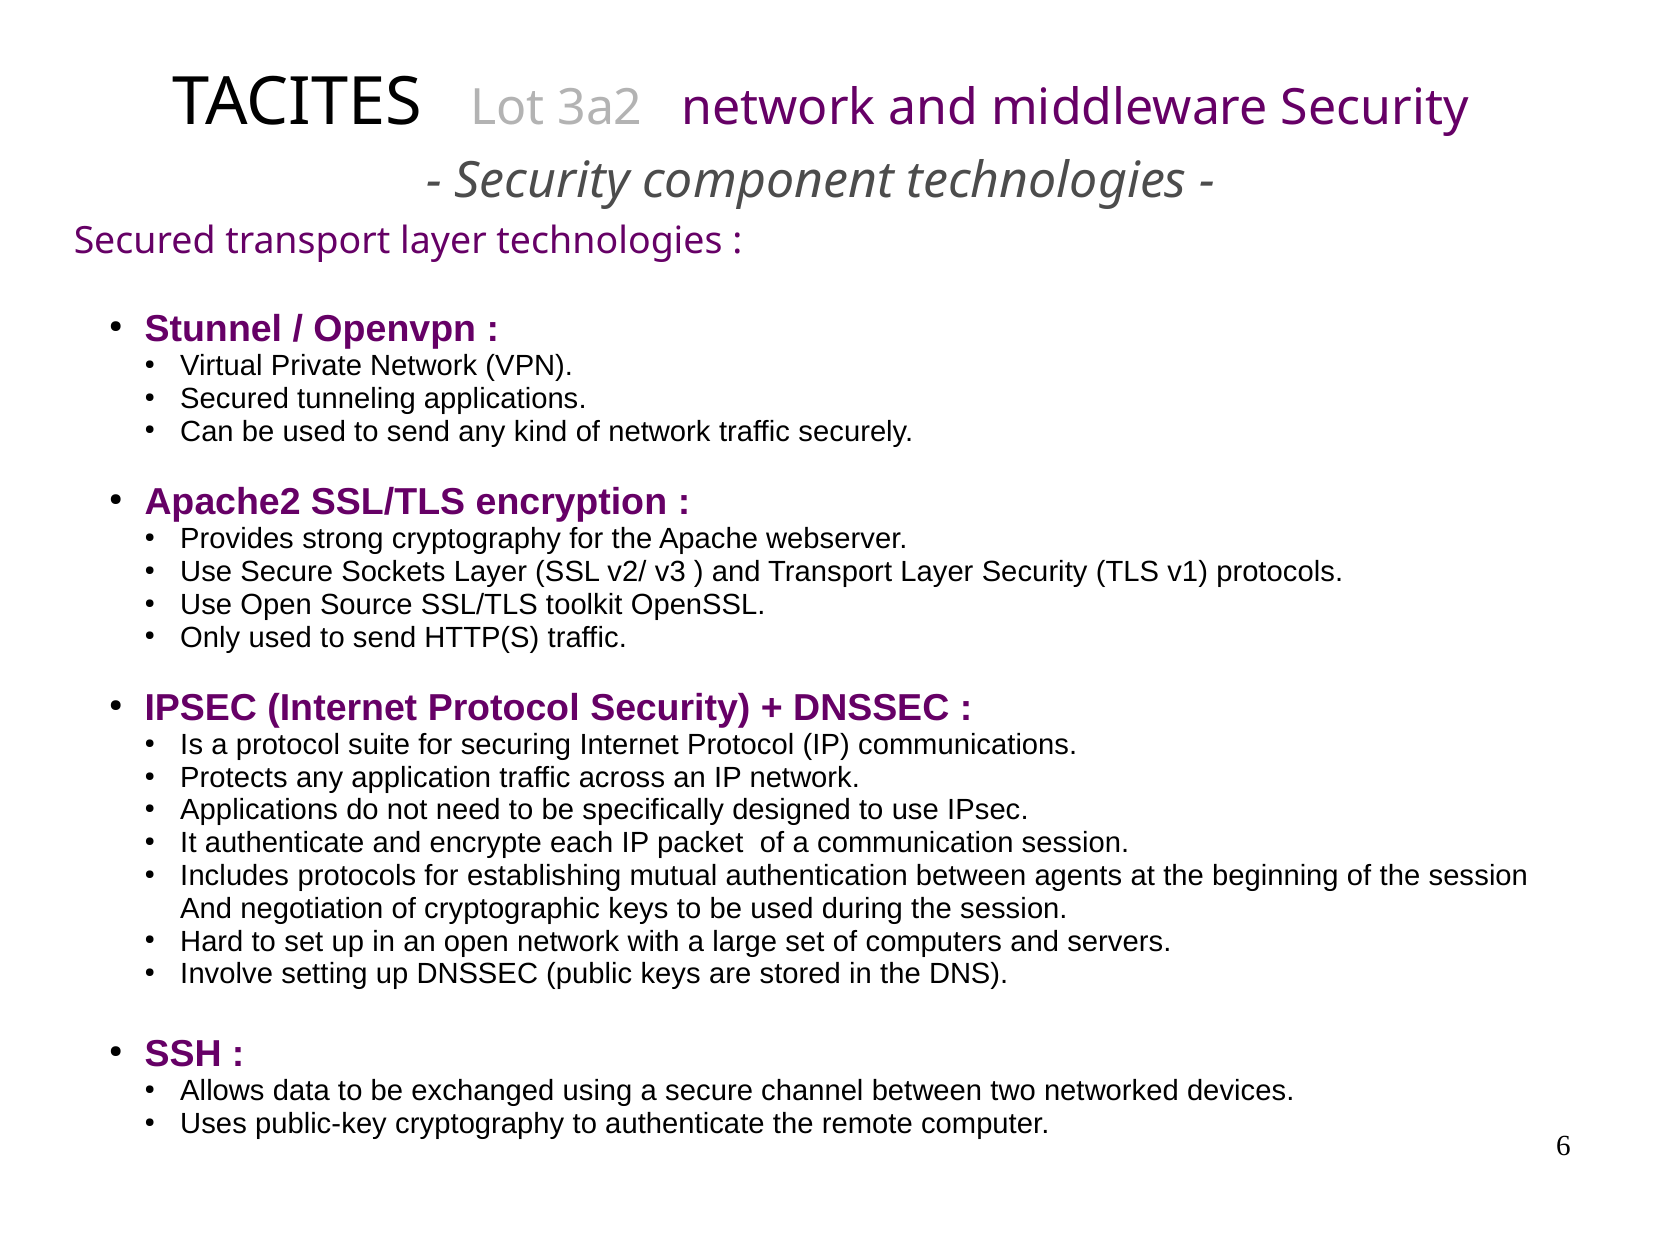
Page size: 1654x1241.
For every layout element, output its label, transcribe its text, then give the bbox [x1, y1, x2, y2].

text_box Secured transport layer technologies : Stunnel / Openvpn : Virtual Private Network (VPN). Secured tunneling applications. Can be used to send any kind of network traffic securely. Apache2 SSL/TLS encryption : Provides strong cryptography for the Apache webserver. Use Secure Sockets Layer (SSL v2/ v3 ) and Transport Layer Security (TLS v1) protocols. Use Open Source SSL/TLS toolkit OpenSSL. Only used to send HTTP(S) traffic. IPSEC (Internet Protocol Security) + DNSSEC : Is a protocol suite for securing Internet Protocol (IP) communications. Protects any application traffic across an IP network. Applications do not need to be specifically designed to use IPsec. It authenticate and encrypte each IP packet of a communication session. Includes protocols for establishing mutual authentication between agents at the beginning of the session And negotiation of cryptographic keys to be used during the session. Hard to set up in an open network with a large set of computers and servers. Involve setting up DNSSEC (public keys are stored in the DNS). SSH : Allows data to be exchanged using a secure channel between two networked devices. Uses public-key cryptography to authenticate the remote computer. [59, 206, 1595, 1168]
title TACITES Lot 3a2 network and middleware Security - Security component technologies - [76, 27, 1566, 206]
